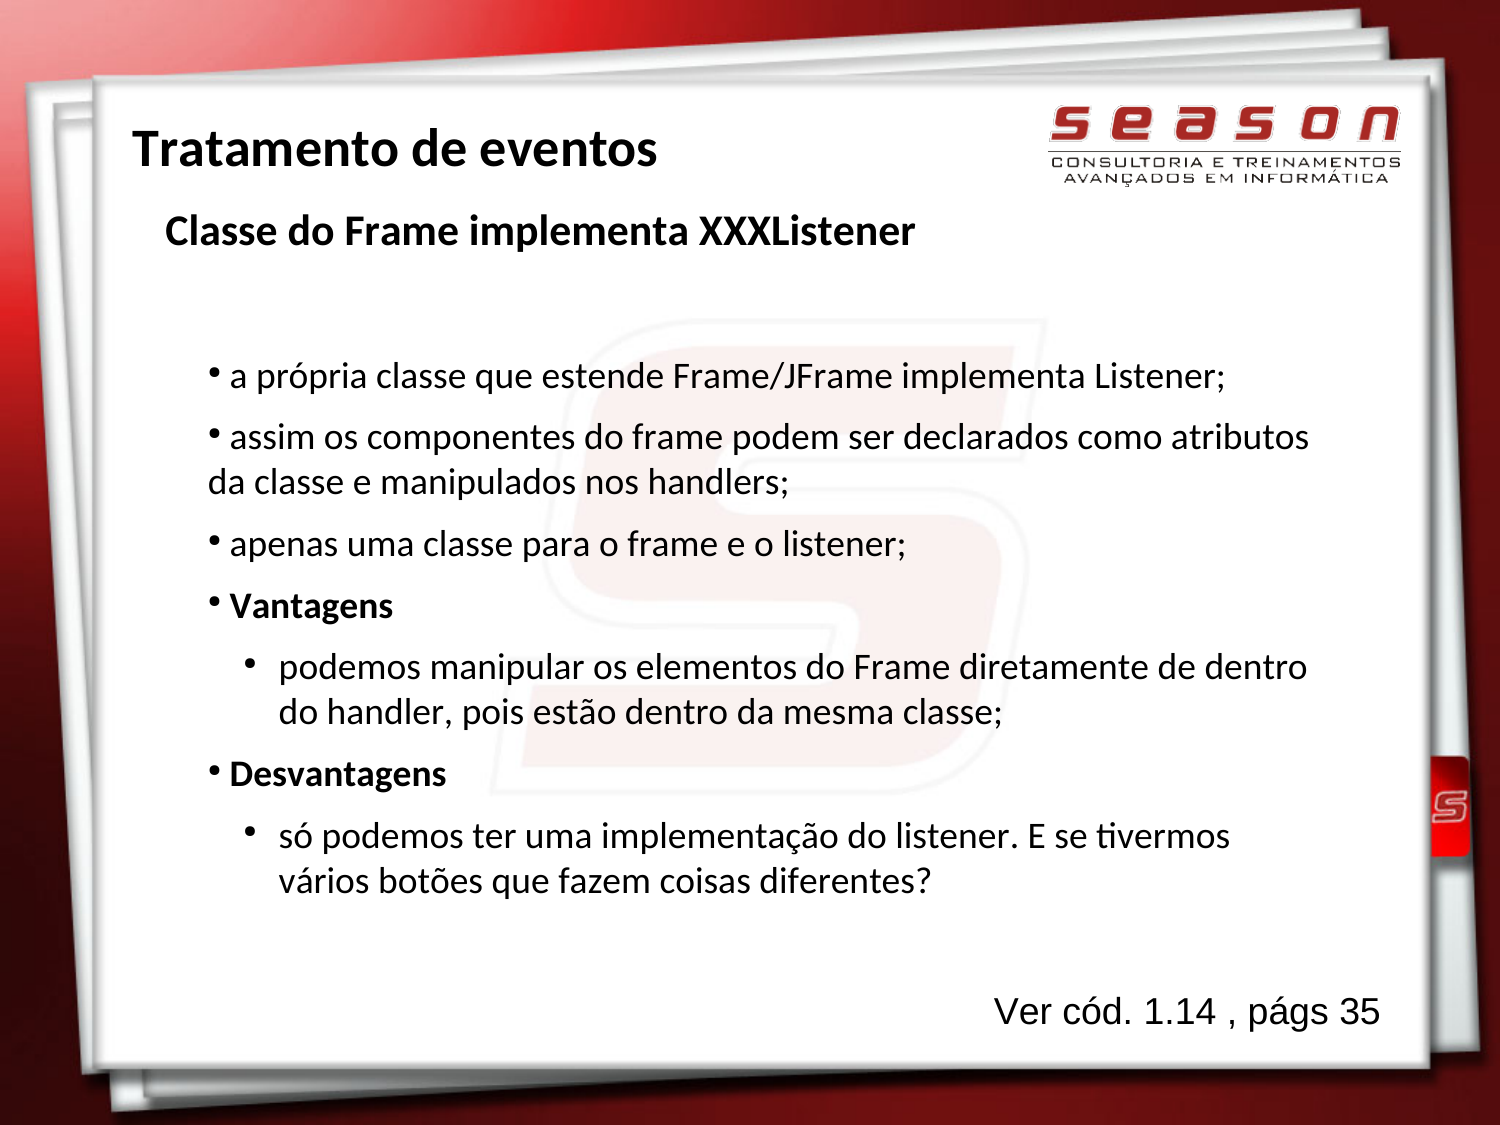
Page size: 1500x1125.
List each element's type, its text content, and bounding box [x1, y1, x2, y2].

title Tratamento de eventos [118, 33, 1394, 257]
text_box a própria classe que estende Frame/JFrame implementa Listener; assim os componentes do frame podem ser declarados como atributos da classe e manipulados nos handlers; apenas uma classe para o frame e o listener; Vantagens podemos manipular os elementos do Frame diretamente de dentro do handler, pois estão dentro da mesma classe; Desvantagens só podemos ter uma implementação do listener. E se tivermos vários botões que fazem coisas diferentes? [207, 305, 1328, 946]
picture [0, 0, 1500, 1125]
text_box Ver cód. 1.14 , págs 35 [708, 979, 1396, 1040]
text_box Classe do Frame implementa XXXListener [165, 201, 1240, 255]
